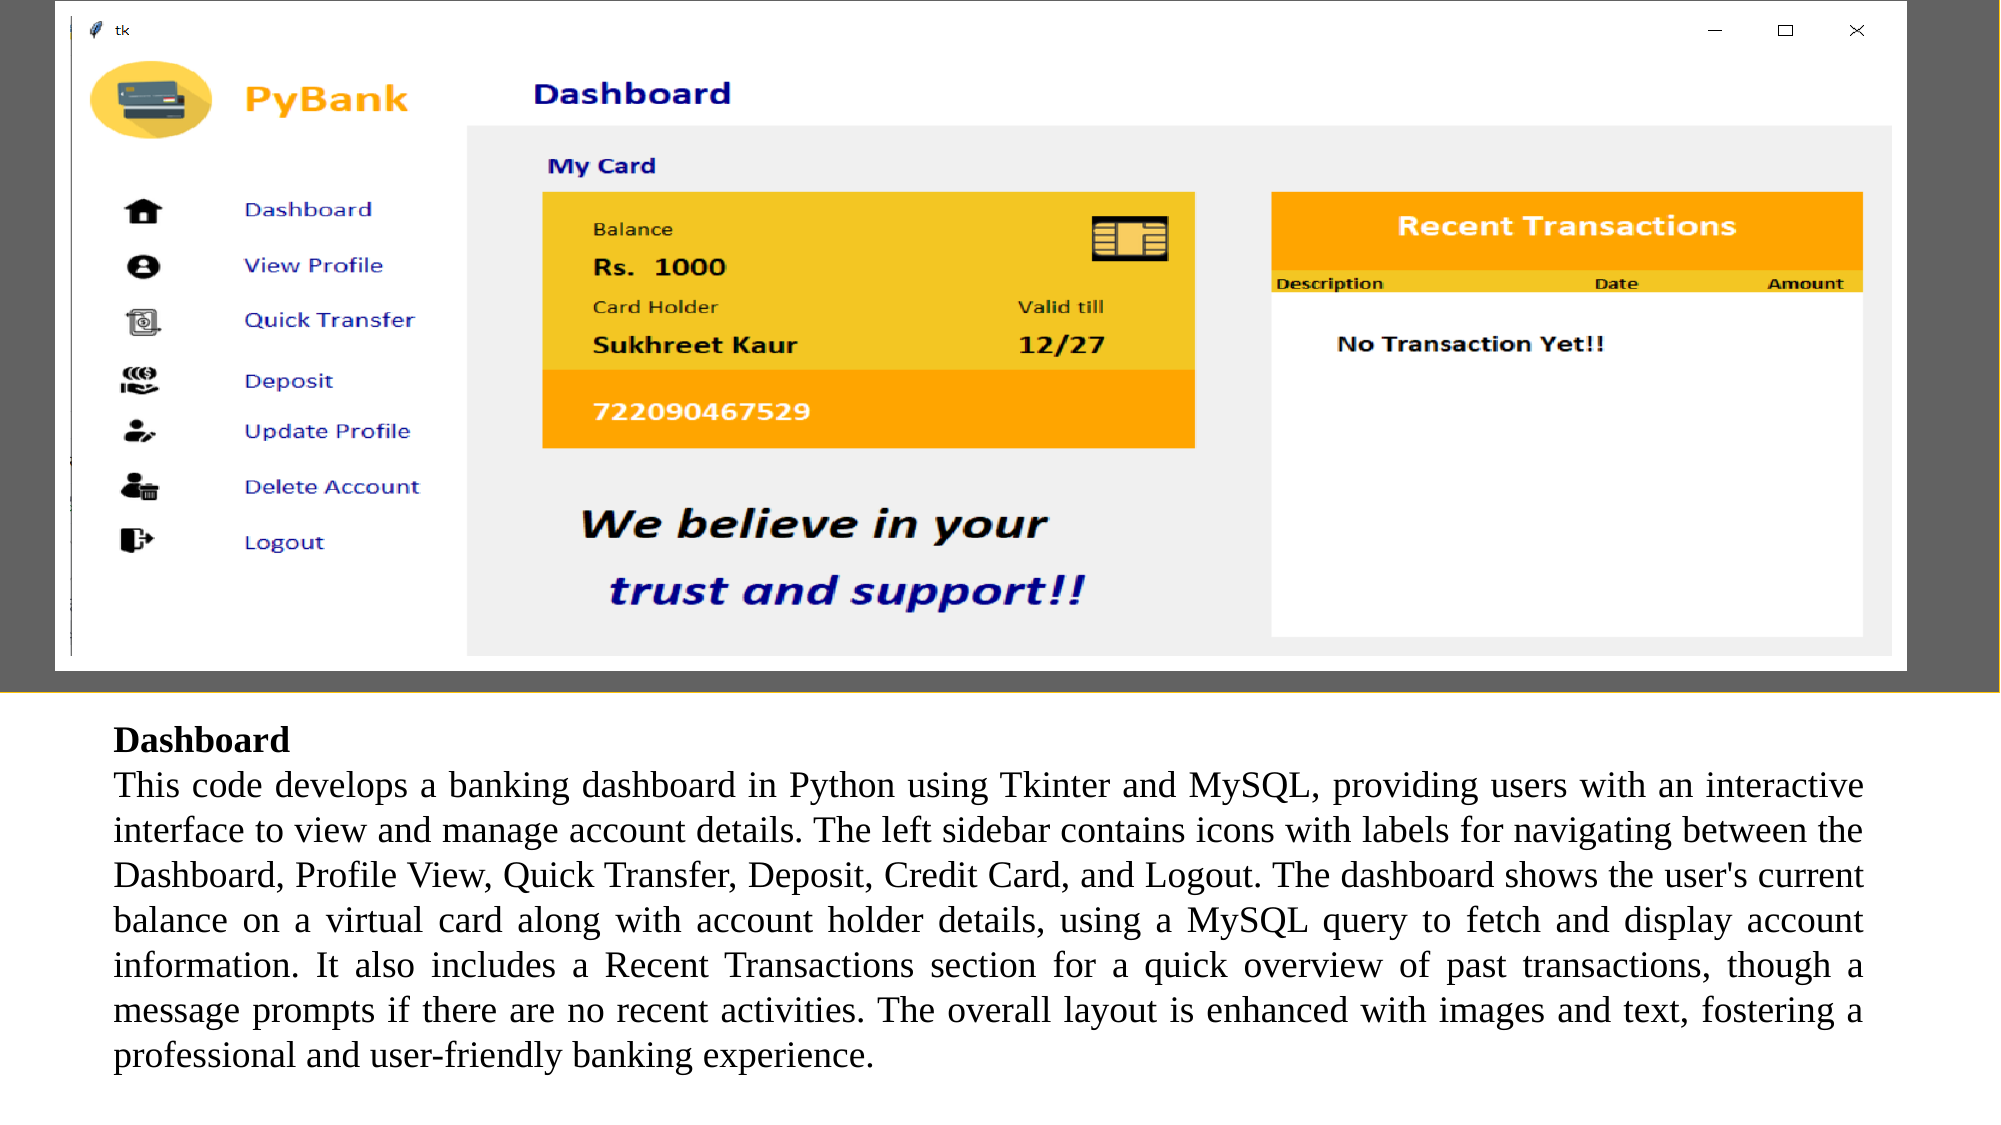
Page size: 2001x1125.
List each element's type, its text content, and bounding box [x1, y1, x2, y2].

text_box [0, 0, 2000, 692]
picture [69, 15, 1893, 657]
text_box Dashboard This code develops a banking dashboard in Python using Tkinter and MySQL, providing users with an interactive interface to view and manage account details. The left sidebar contains icons with labels for navigating between the Dashboard, Profile View, Quick Transfer, Deposit, Credit Card, and Logout. The dashboard shows the user's current balance on a virtual card along with account holder details, using a MySQL query to fetch and display account information. It also includes a Recent Transactions section for a quick overview of past transactions, though a message prompts if there are no recent activities. The overall layout is enhanced with images and text, fostering a professional and user-friendly banking experience. [98, 658, 1902, 1083]
